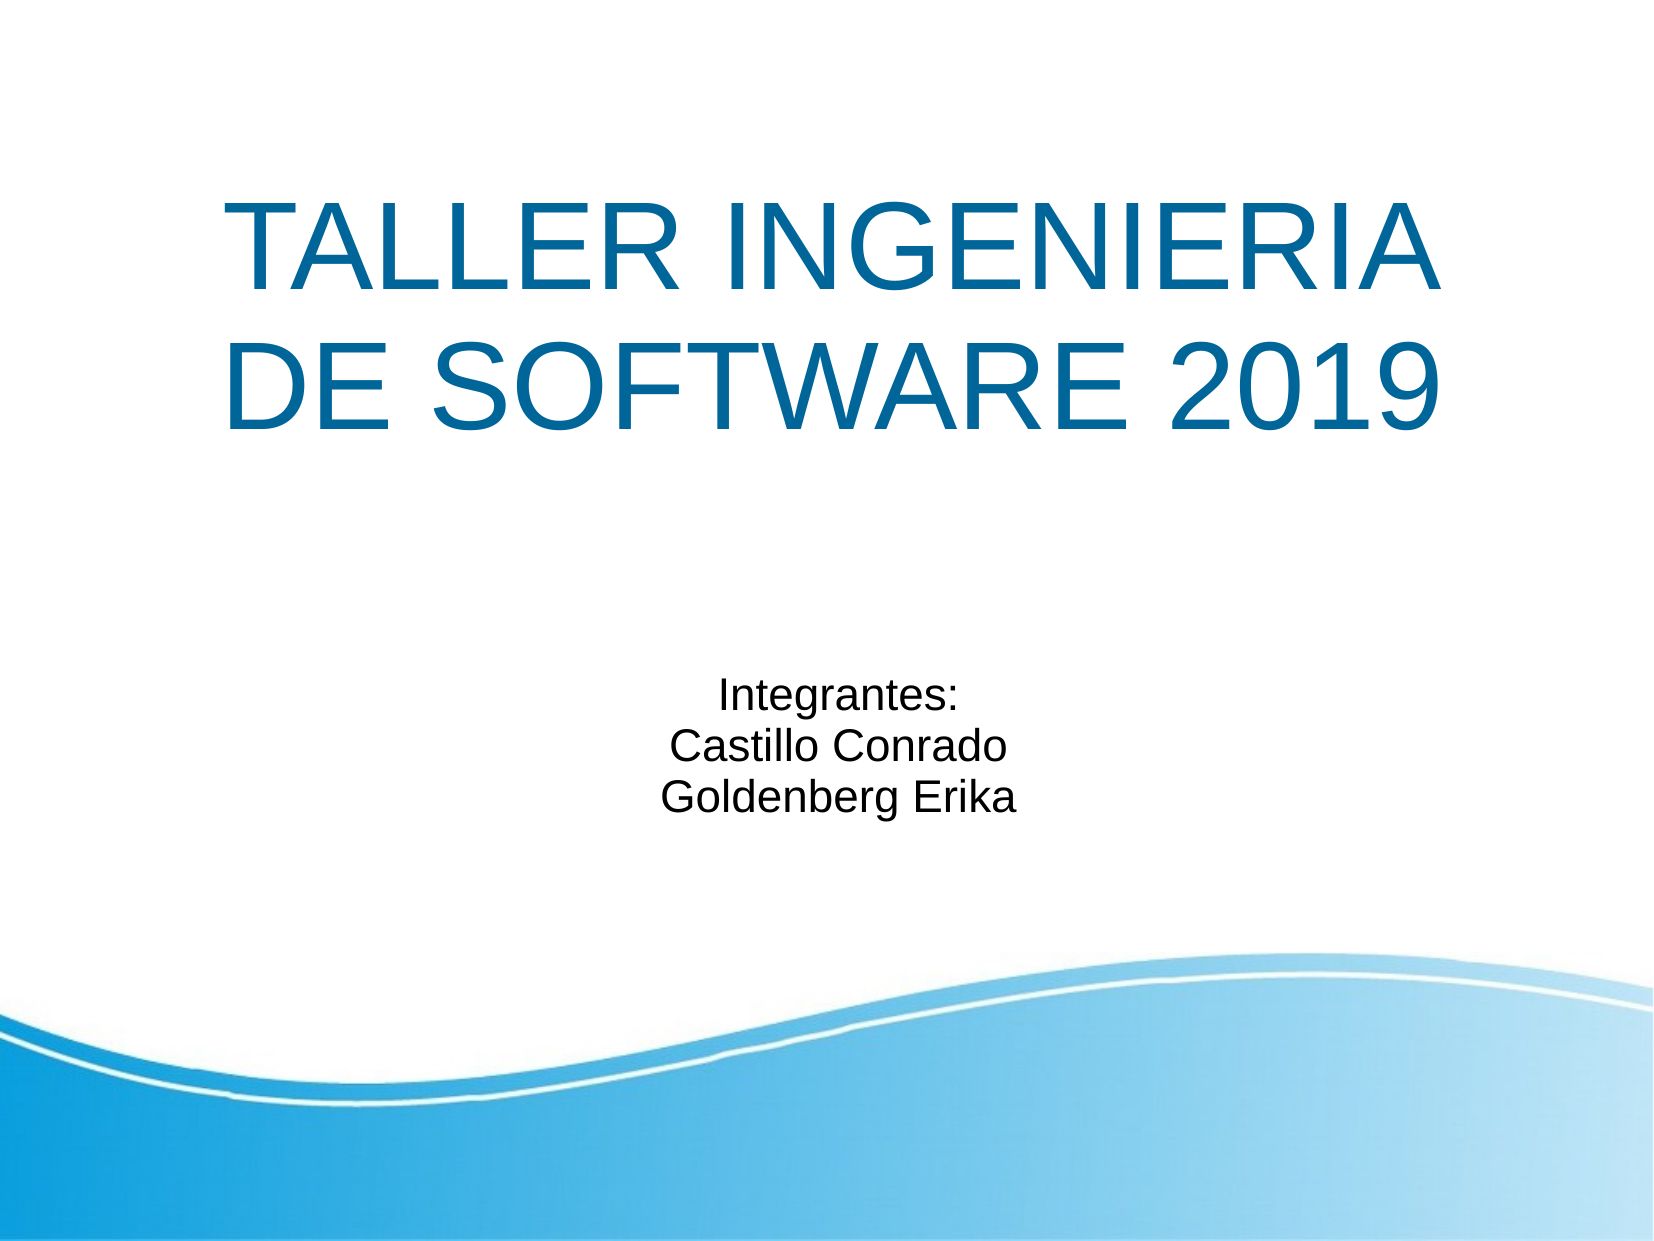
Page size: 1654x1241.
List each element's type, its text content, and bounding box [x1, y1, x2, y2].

title TALLER INGENIERIA DE SOFTWARE 2019 [88, 176, 1577, 456]
text_box Integrantes: Castillo Conrado Goldenberg Erika [513, 661, 1164, 873]
picture [0, 952, 1654, 1241]
